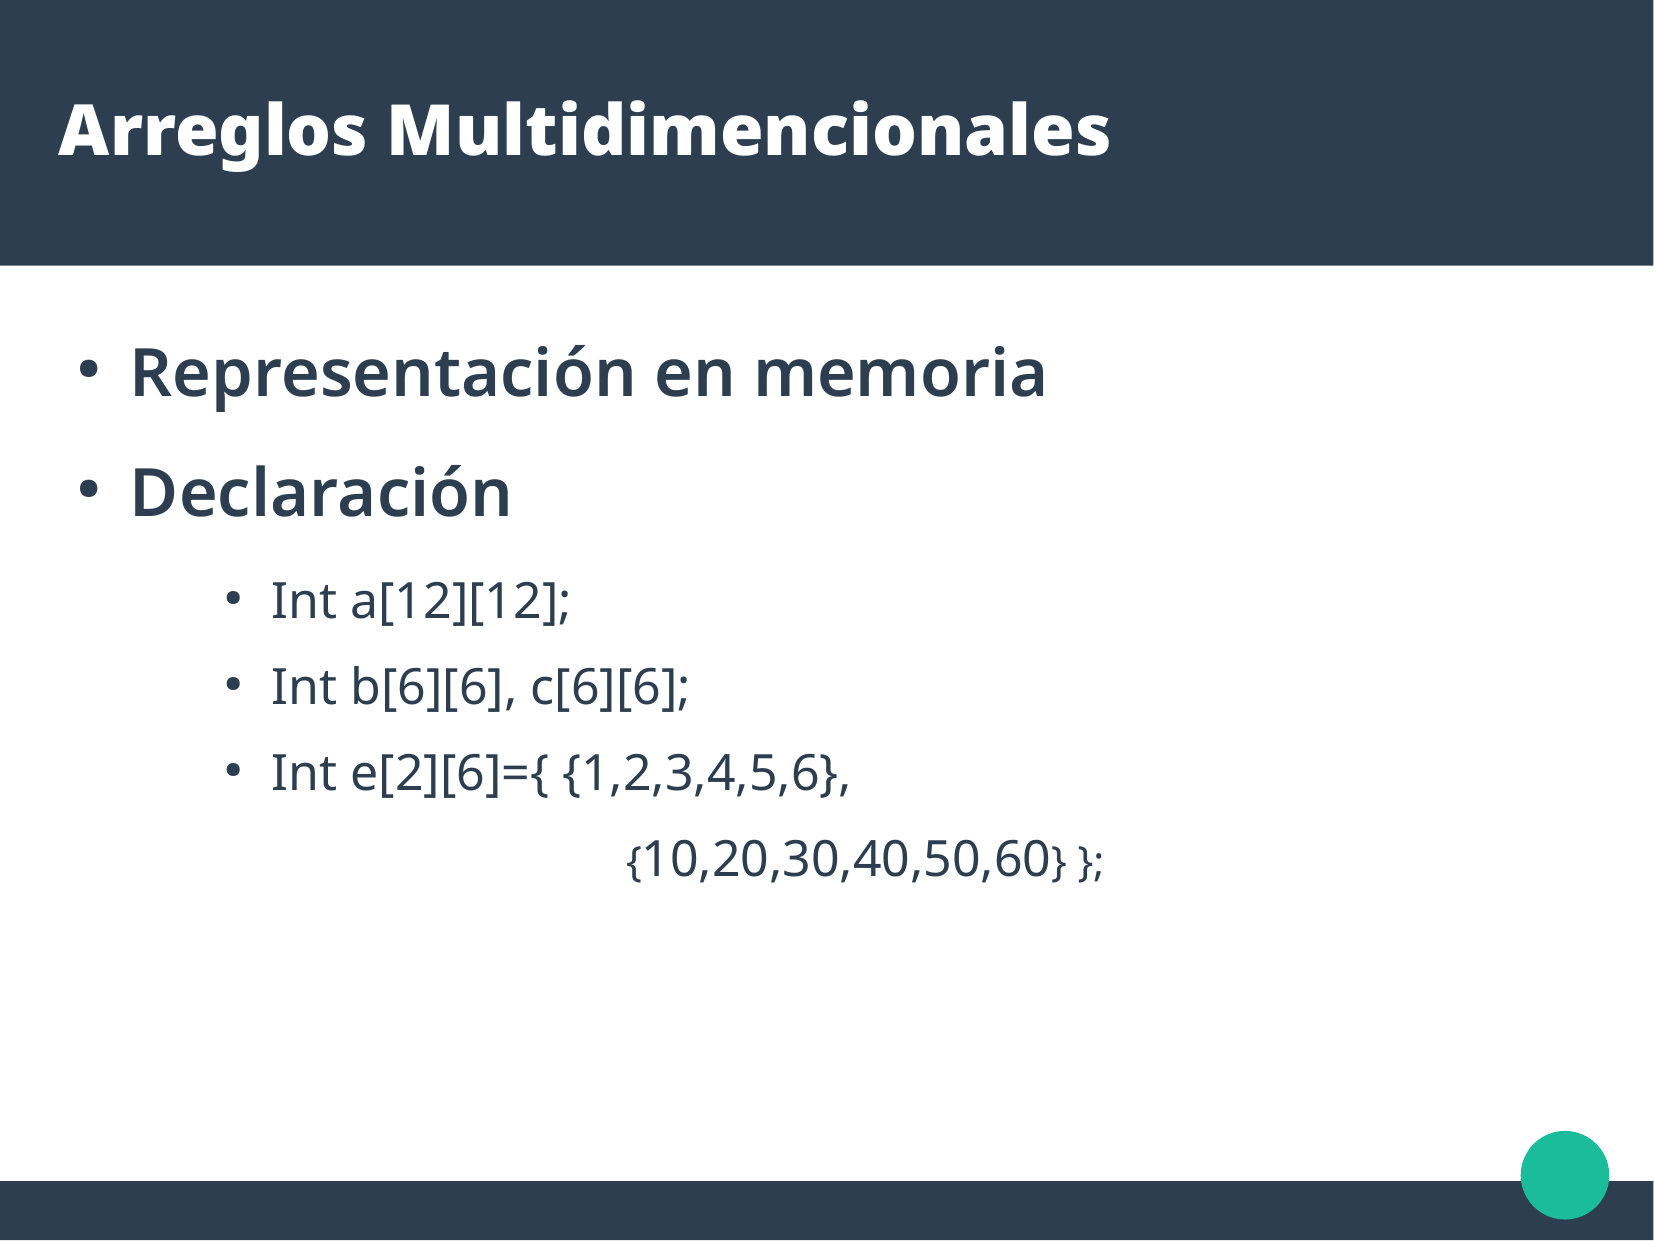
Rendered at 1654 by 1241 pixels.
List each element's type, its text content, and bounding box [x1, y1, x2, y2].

title Arreglos Multidimencionales [59, 49, 1595, 207]
list Representación en memoria Declaración Int a[12][12]; Int b[6][6], c[6][6]; Int e[2][6]={ {1,2,3,4,5,6}, {10,20,30,40,50,60} }; [59, 324, 1595, 1152]
